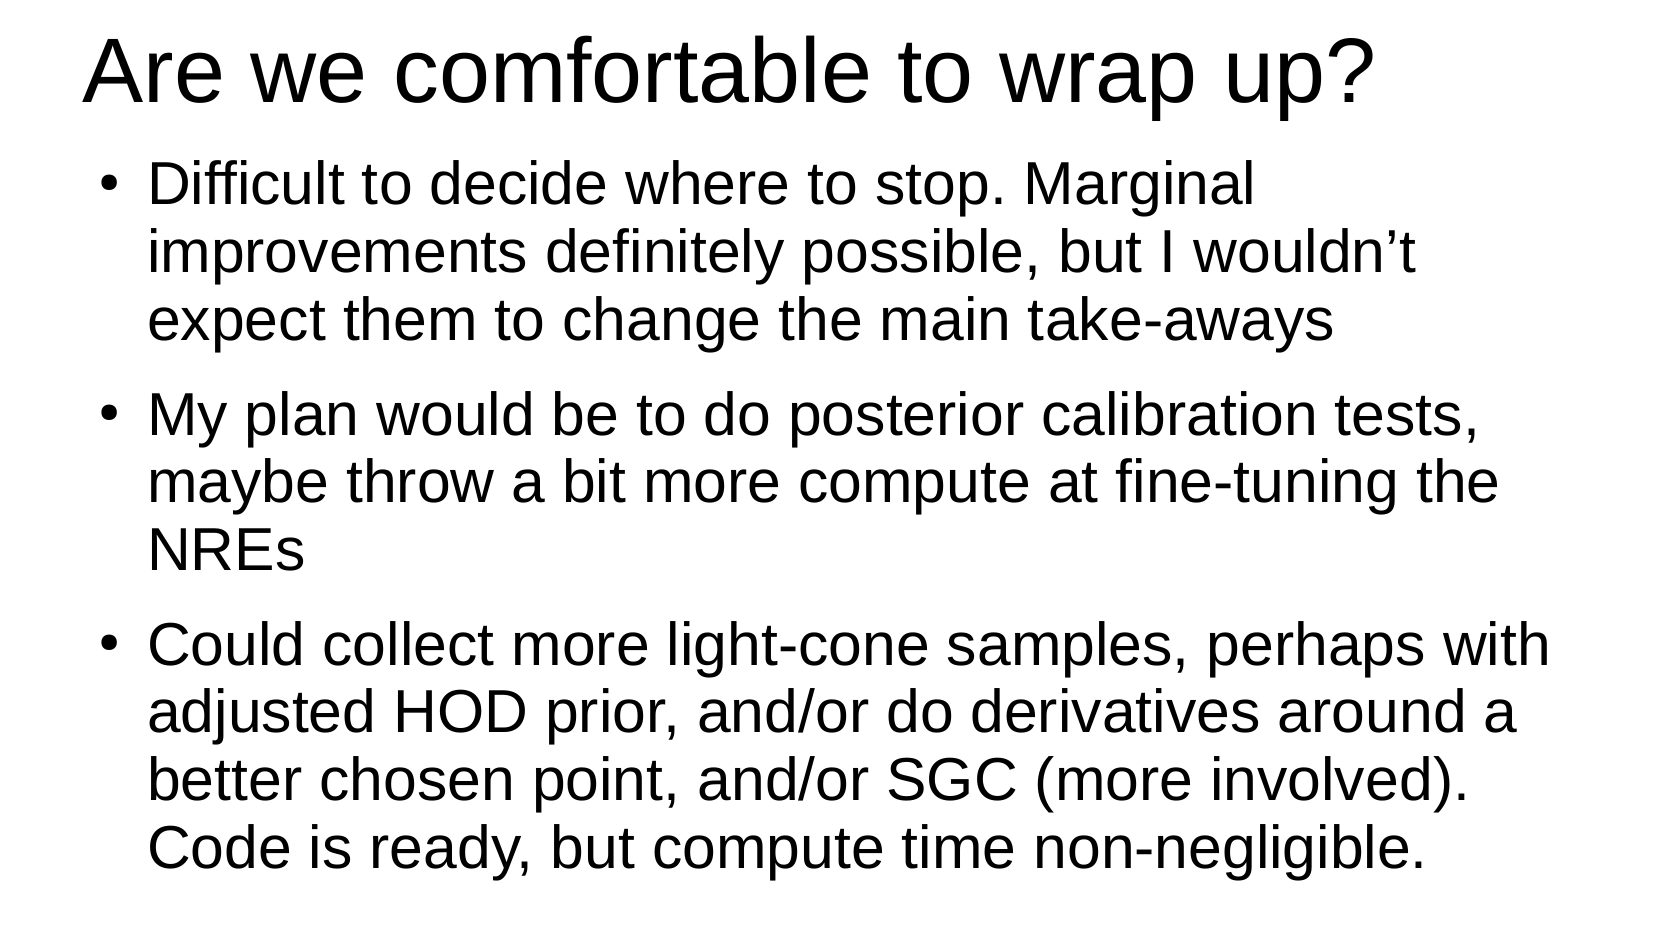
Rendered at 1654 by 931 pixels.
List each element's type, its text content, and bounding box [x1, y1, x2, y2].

title Are we comfortable to wrap up? [82, 19, 1571, 123]
list Difficult to decide where to stop. Marginal improvements definitely possible, but I wouldn’t expect them to change the main take-aways My plan would be to do posterior calibration tests, maybe throw a bit more compute at fine-tuning the NREs Could collect more light-cone samples, perhaps with adjusted HOD prior, and/or do derivatives around a better chosen point, and/or SGC (more involved). Code is ready, but compute time non-negligible. [82, 150, 1571, 886]
